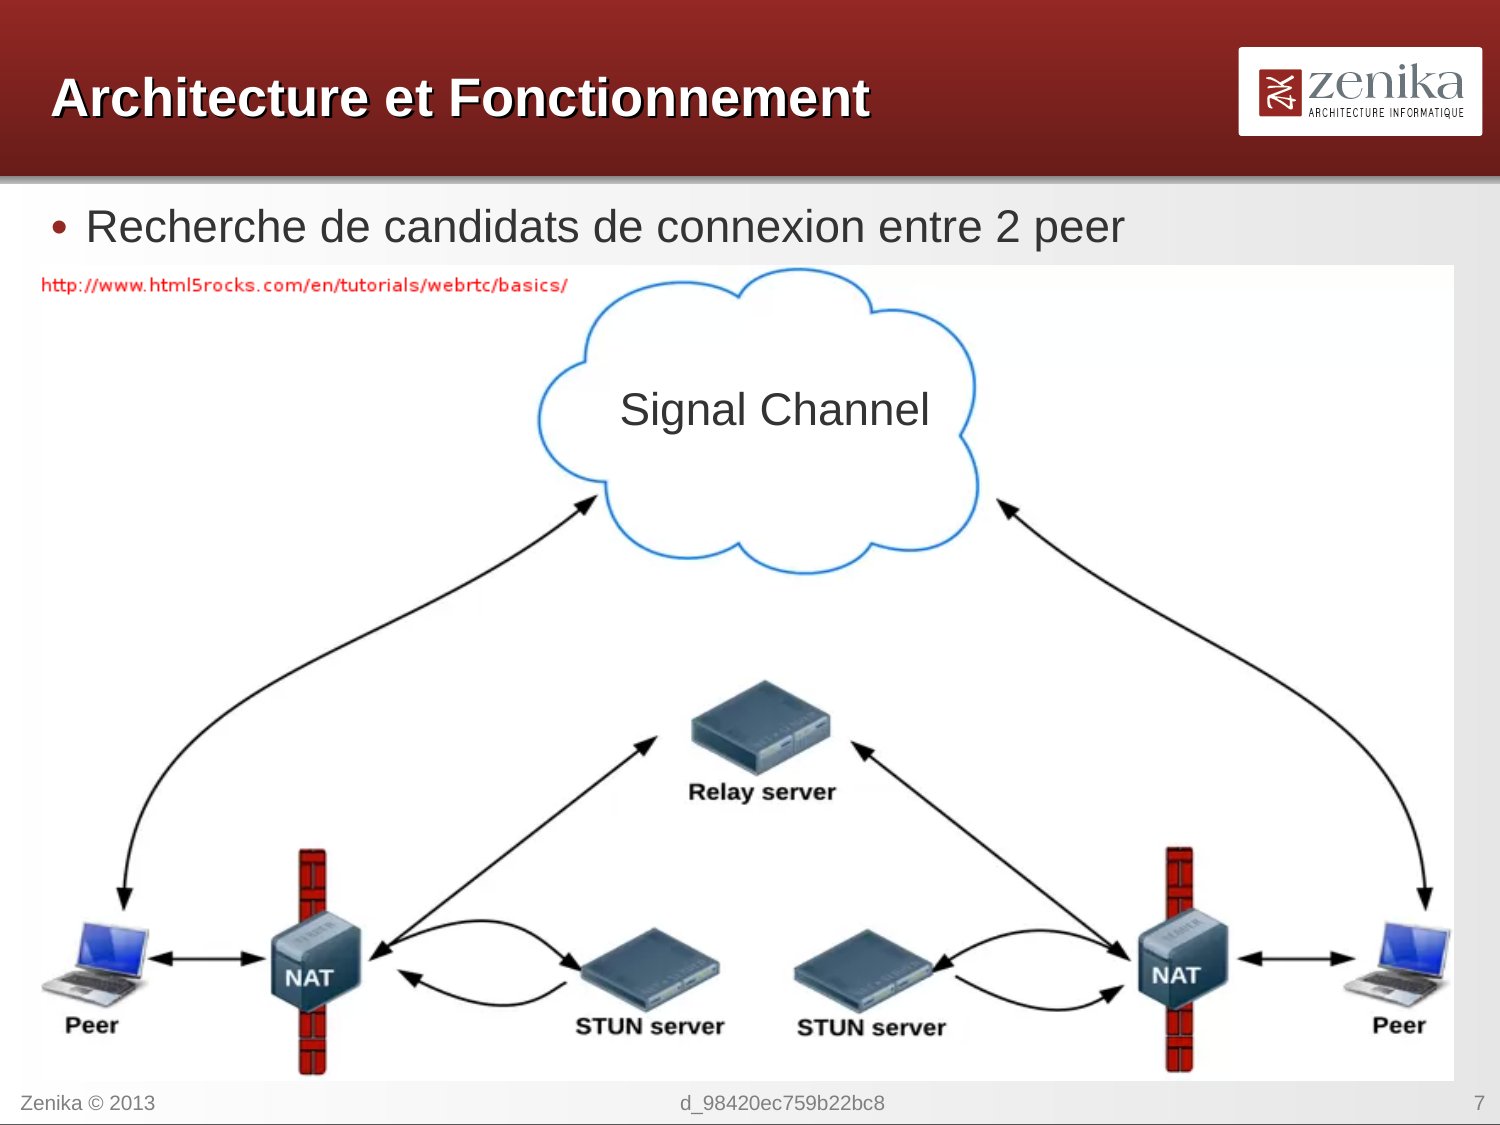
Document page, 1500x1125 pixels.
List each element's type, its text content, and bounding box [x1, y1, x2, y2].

title Architecture et Fonctionnement [50, 15, 1206, 180]
list Recherche de candidats de connexion entre 2 peer [50, 200, 1435, 1079]
list Signal Channel [584, 383, 951, 455]
picture [41, 265, 1454, 1081]
picture [1257, 58, 1464, 125]
